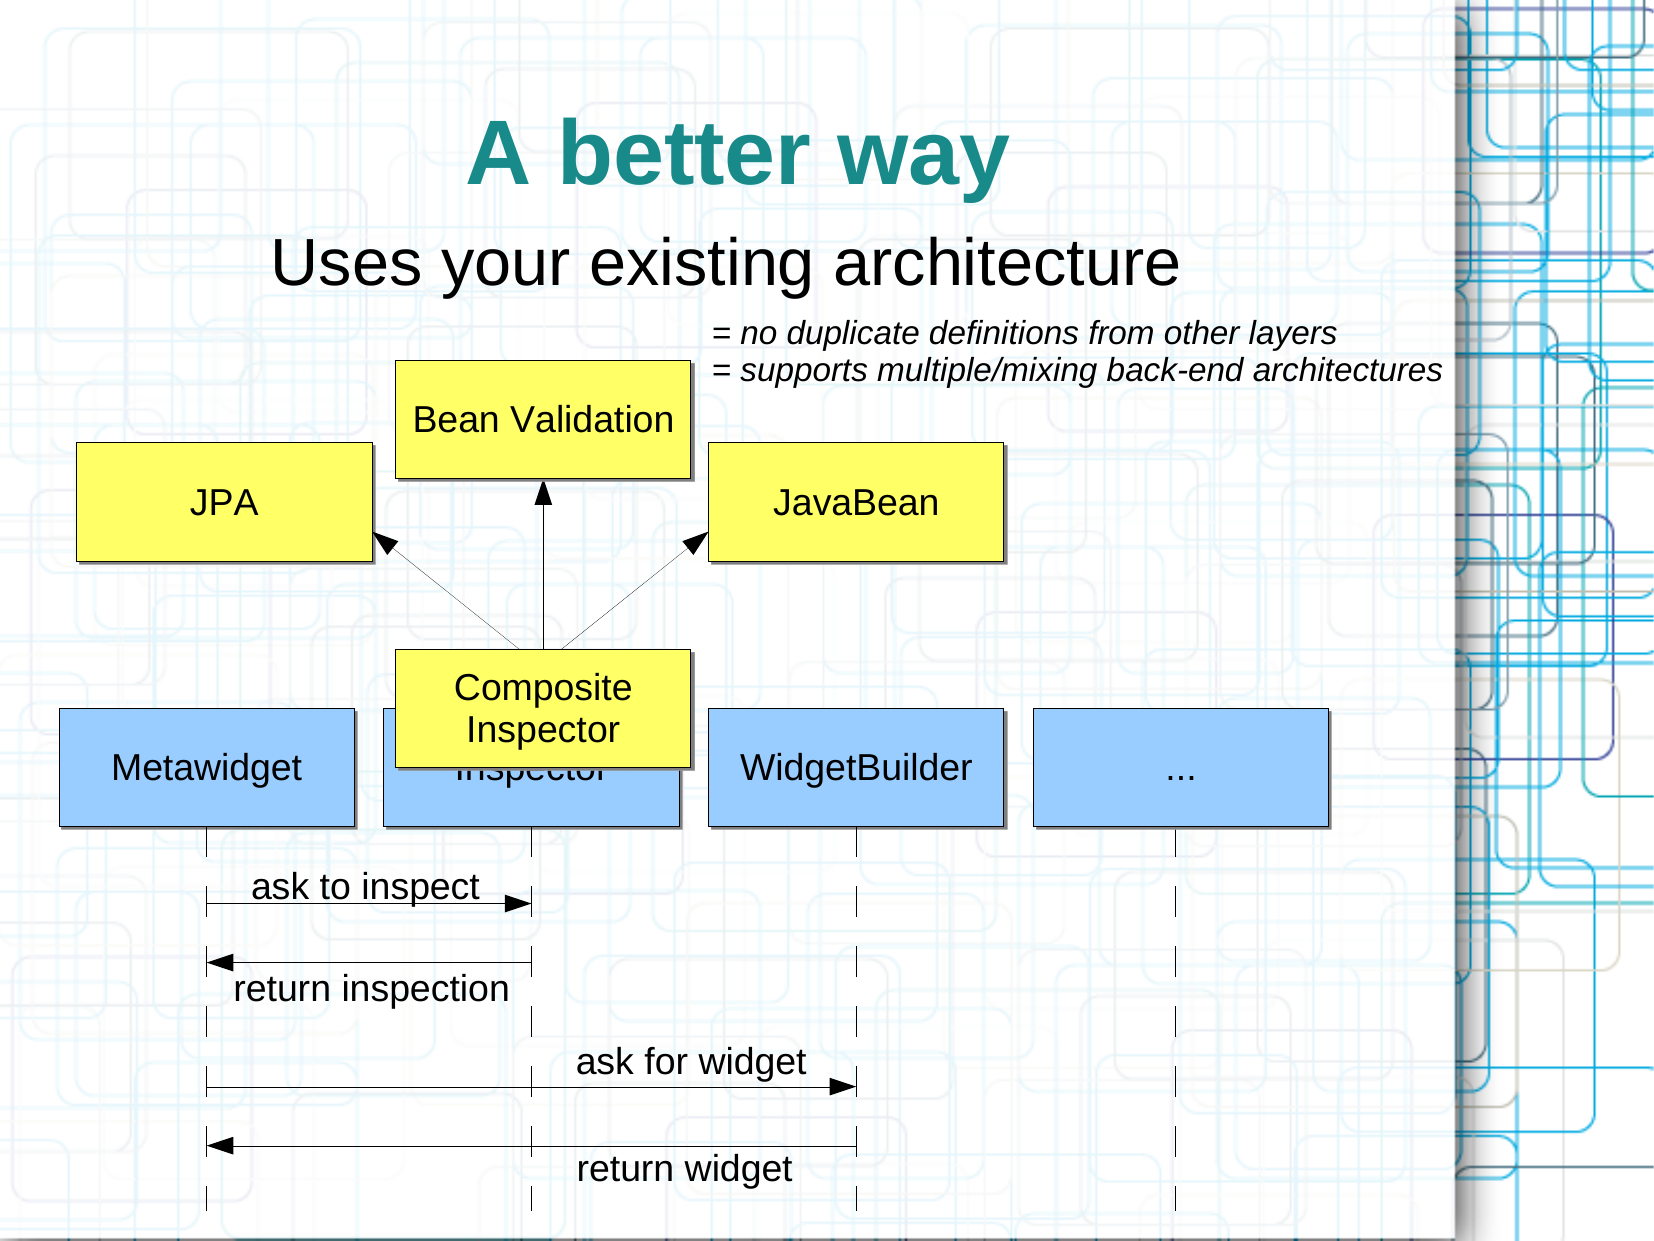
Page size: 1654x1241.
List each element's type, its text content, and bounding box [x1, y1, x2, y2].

text_box Uses your existing architecture [29, 218, 1424, 308]
text_box return widget [561, 1139, 808, 1197]
text_box ... [1033, 708, 1329, 827]
text_box ask for widget [561, 1033, 821, 1091]
text_box JPA [76, 442, 373, 562]
text_box ask to inspect [236, 858, 495, 916]
picture [0, 0, 1654, 1241]
text_box Composite Inspector [395, 649, 691, 768]
text_box WidgetBuilder [708, 708, 1004, 827]
text_box Bean Validation [395, 360, 691, 479]
text_box JavaBean [708, 442, 1004, 562]
text_box = no duplicate definitions from other layers = supports multiple/mixing back-end architectures [696, 306, 1459, 396]
text_box return inspection [218, 960, 525, 1018]
title A better way [59, 56, 1418, 218]
text_box Inspector [383, 708, 680, 827]
text_box Metawidget [59, 708, 355, 827]
